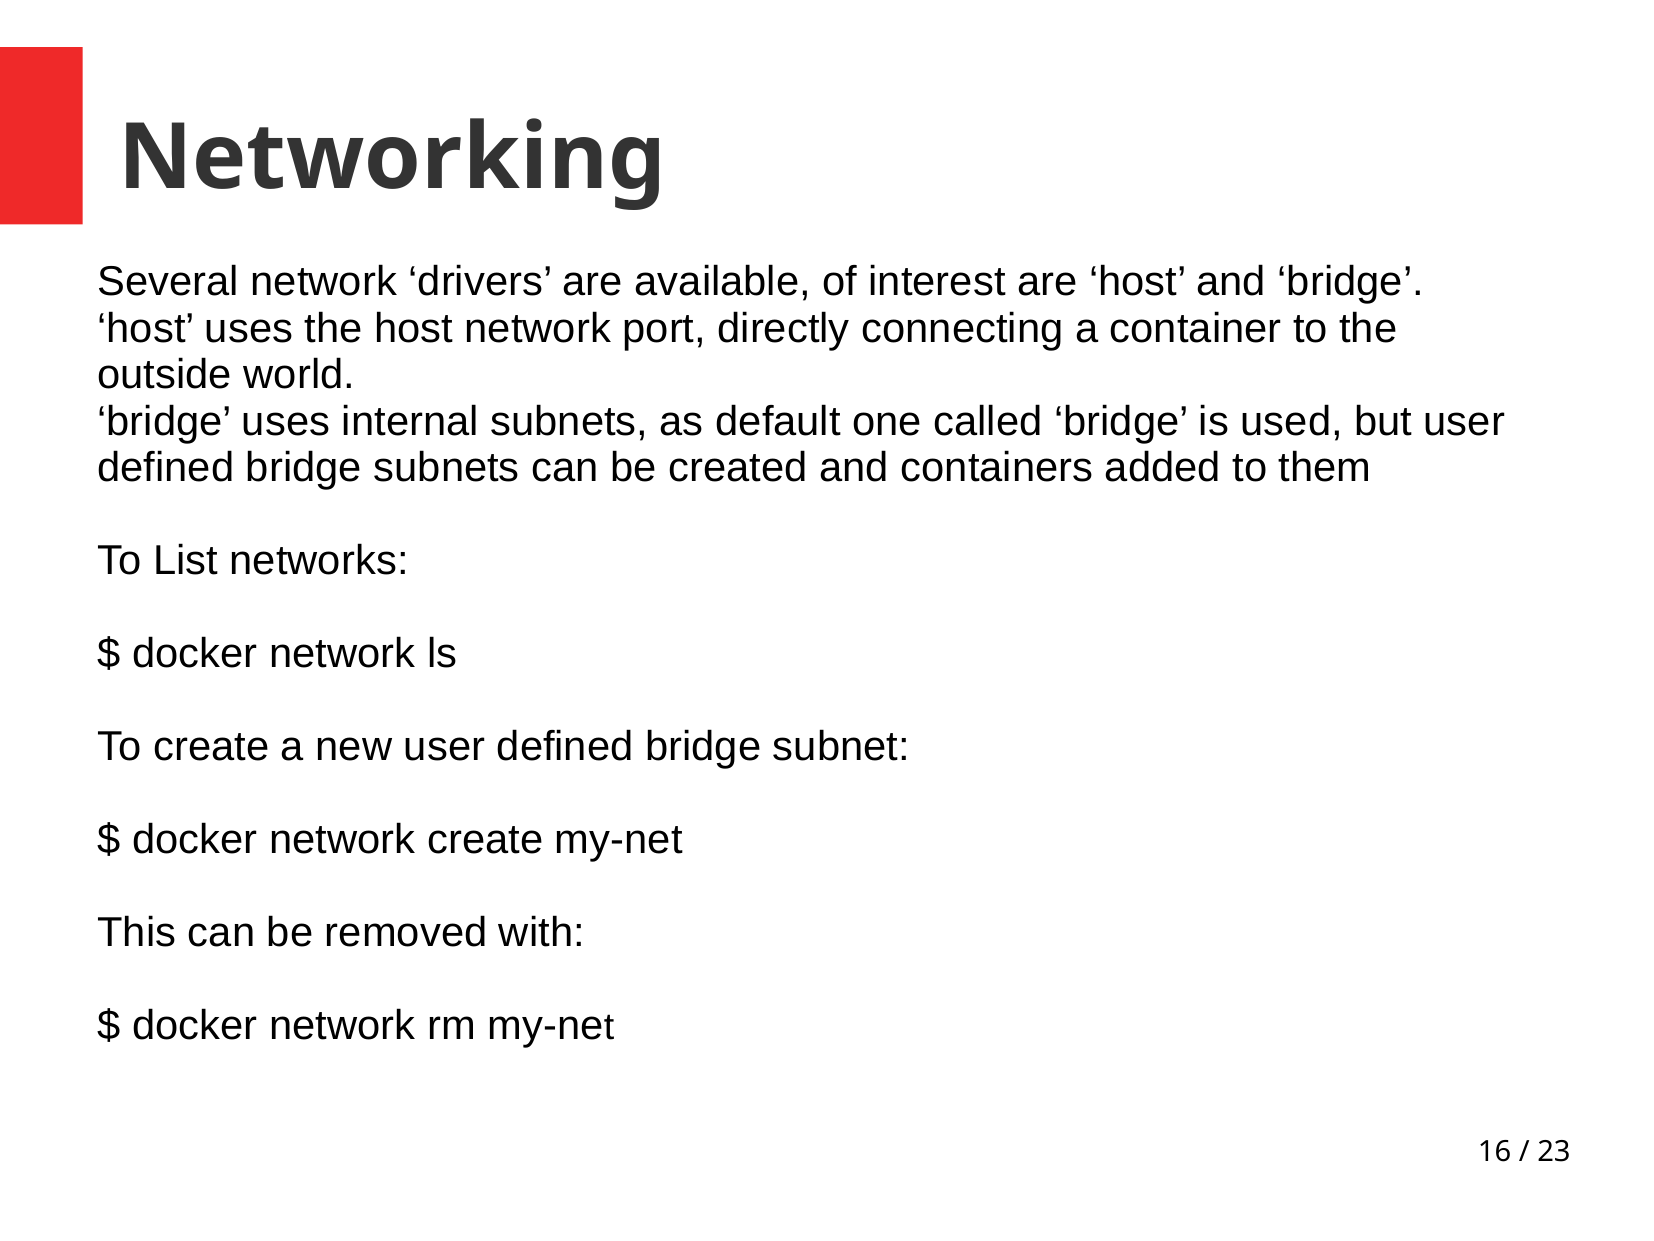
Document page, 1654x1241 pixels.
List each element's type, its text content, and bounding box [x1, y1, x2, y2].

text_box Several network ‘drivers’ are available, of interest are ‘host’ and ‘bridge’. ‘host’ uses the host network port, directly connecting a container to the outside world. ‘bridge’ uses internal subnets, as default one called ‘bridge’ is used, but user defined bridge subnets can be created and containers added to them To List networks: $ docker network ls To create a new user defined bridge subnet: $ docker network create my-net This can be removed with: $ docker network rm my-net [82, 250, 1560, 1063]
title Networking [118, 49, 1571, 257]
